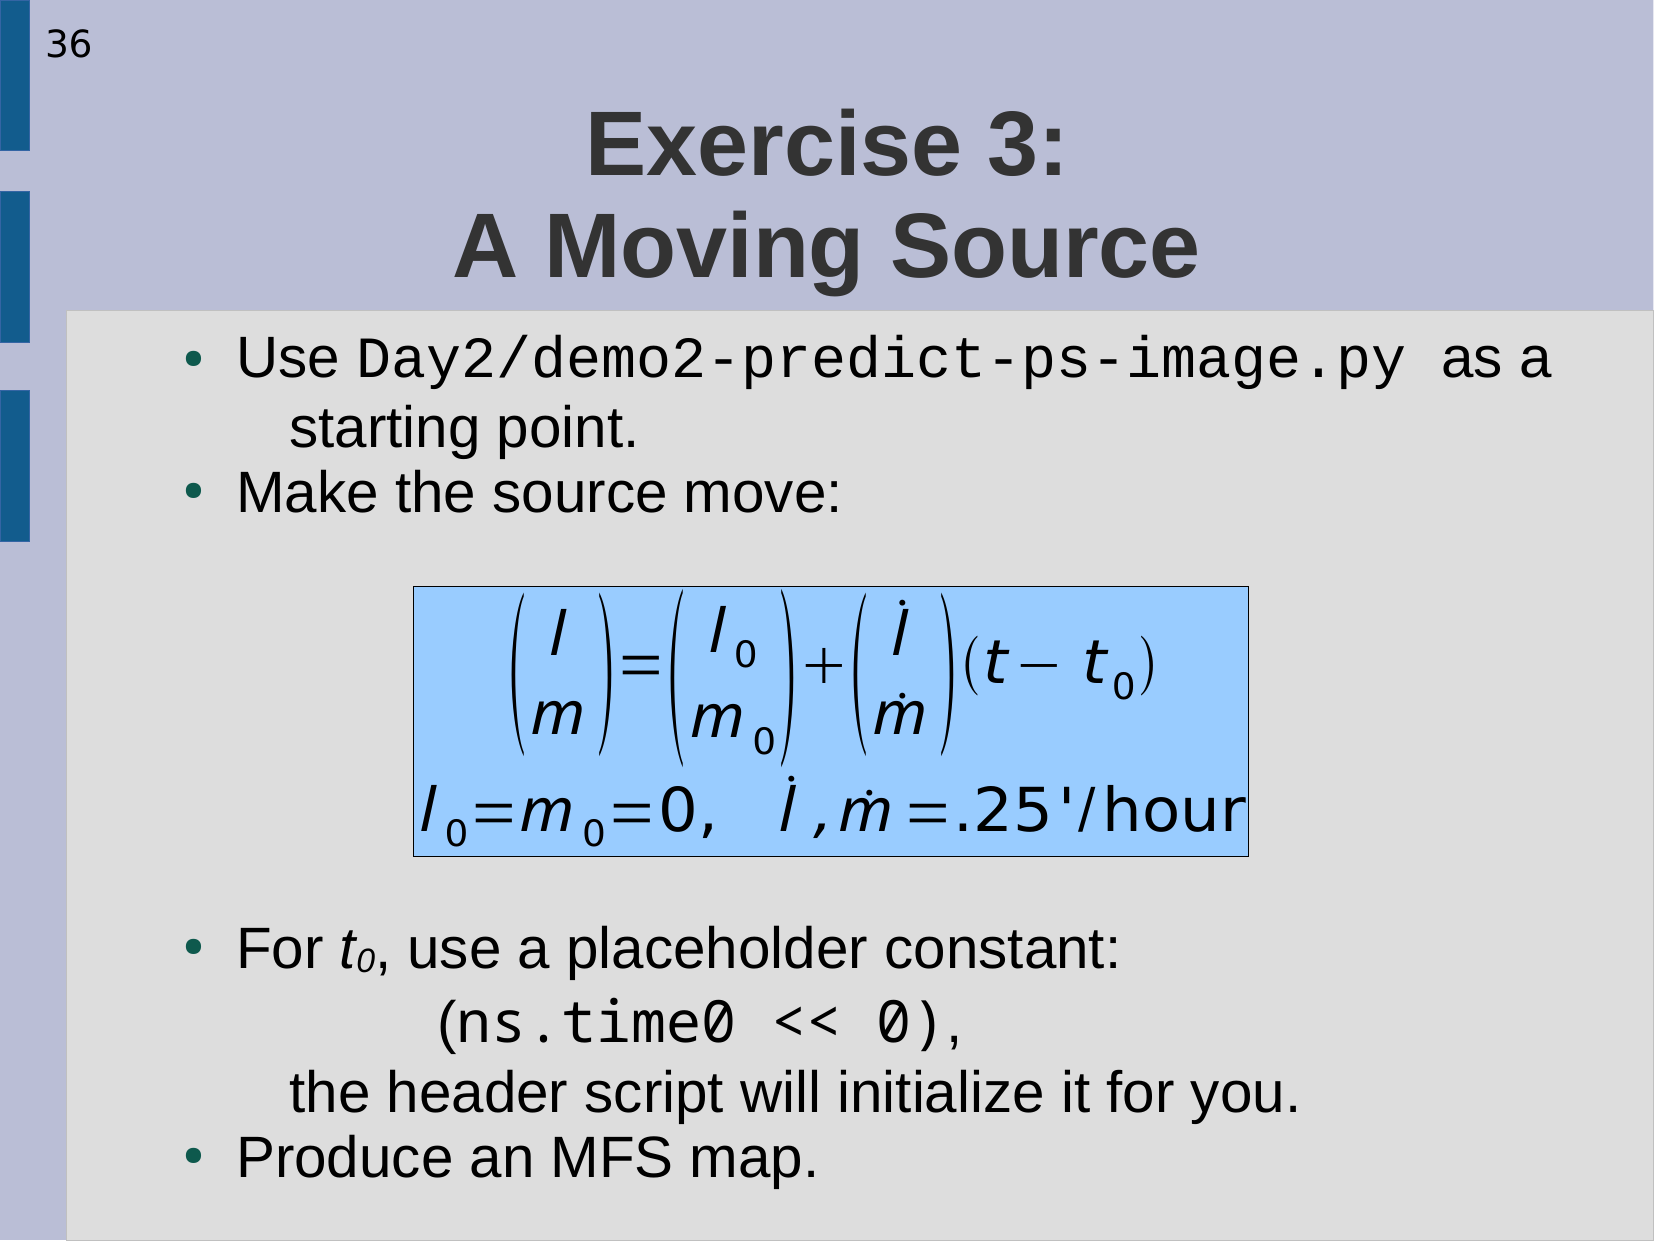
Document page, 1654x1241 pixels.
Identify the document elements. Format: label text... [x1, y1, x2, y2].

list Use Day2/demo2-predict-ps-image.py as a starting point. Make the source move: [147, 324, 1560, 526]
chart [413, 586, 1249, 857]
list For t0, use a placeholder constant: (ns.time0 << 0), the header script will initialize it for you. Produce an MFS map. [147, 915, 1560, 1200]
text_box <number> [32, 15, 267, 89]
title Exercise 3: A Moving Source [121, 91, 1534, 299]
